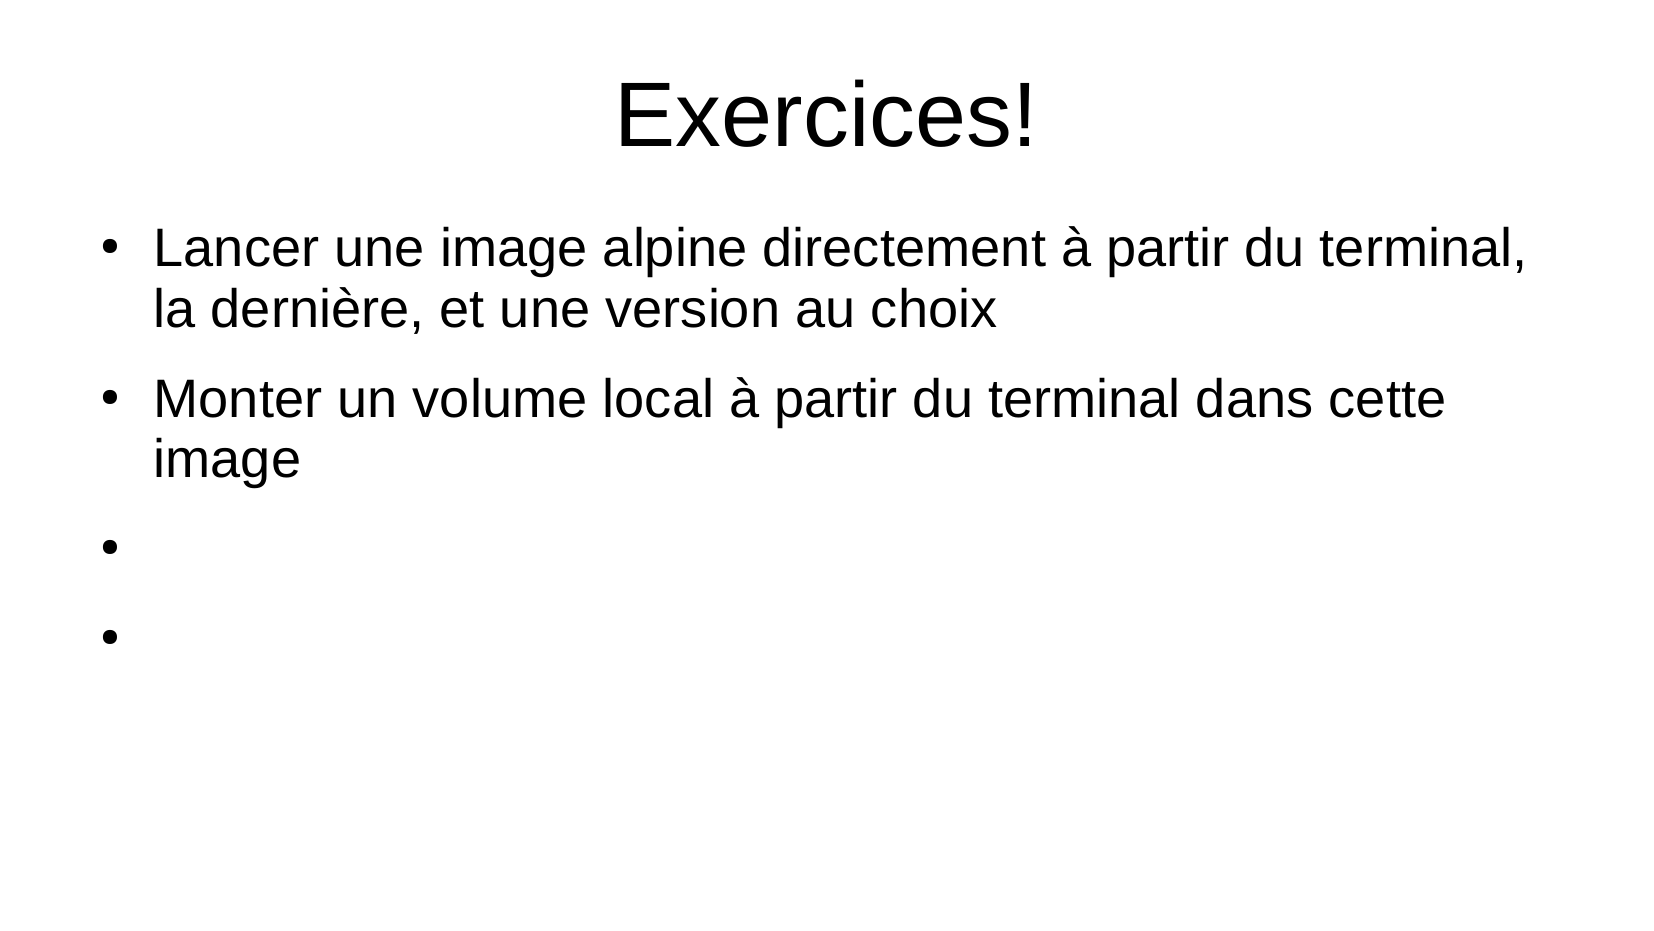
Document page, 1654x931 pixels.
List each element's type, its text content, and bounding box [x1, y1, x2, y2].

list Lancer une image alpine directement à partir du terminal, la dernière, et une version au choix Monter un volume local à partir du terminal dans cette image [82, 217, 1571, 758]
title Exercices! [82, 37, 1571, 193]
